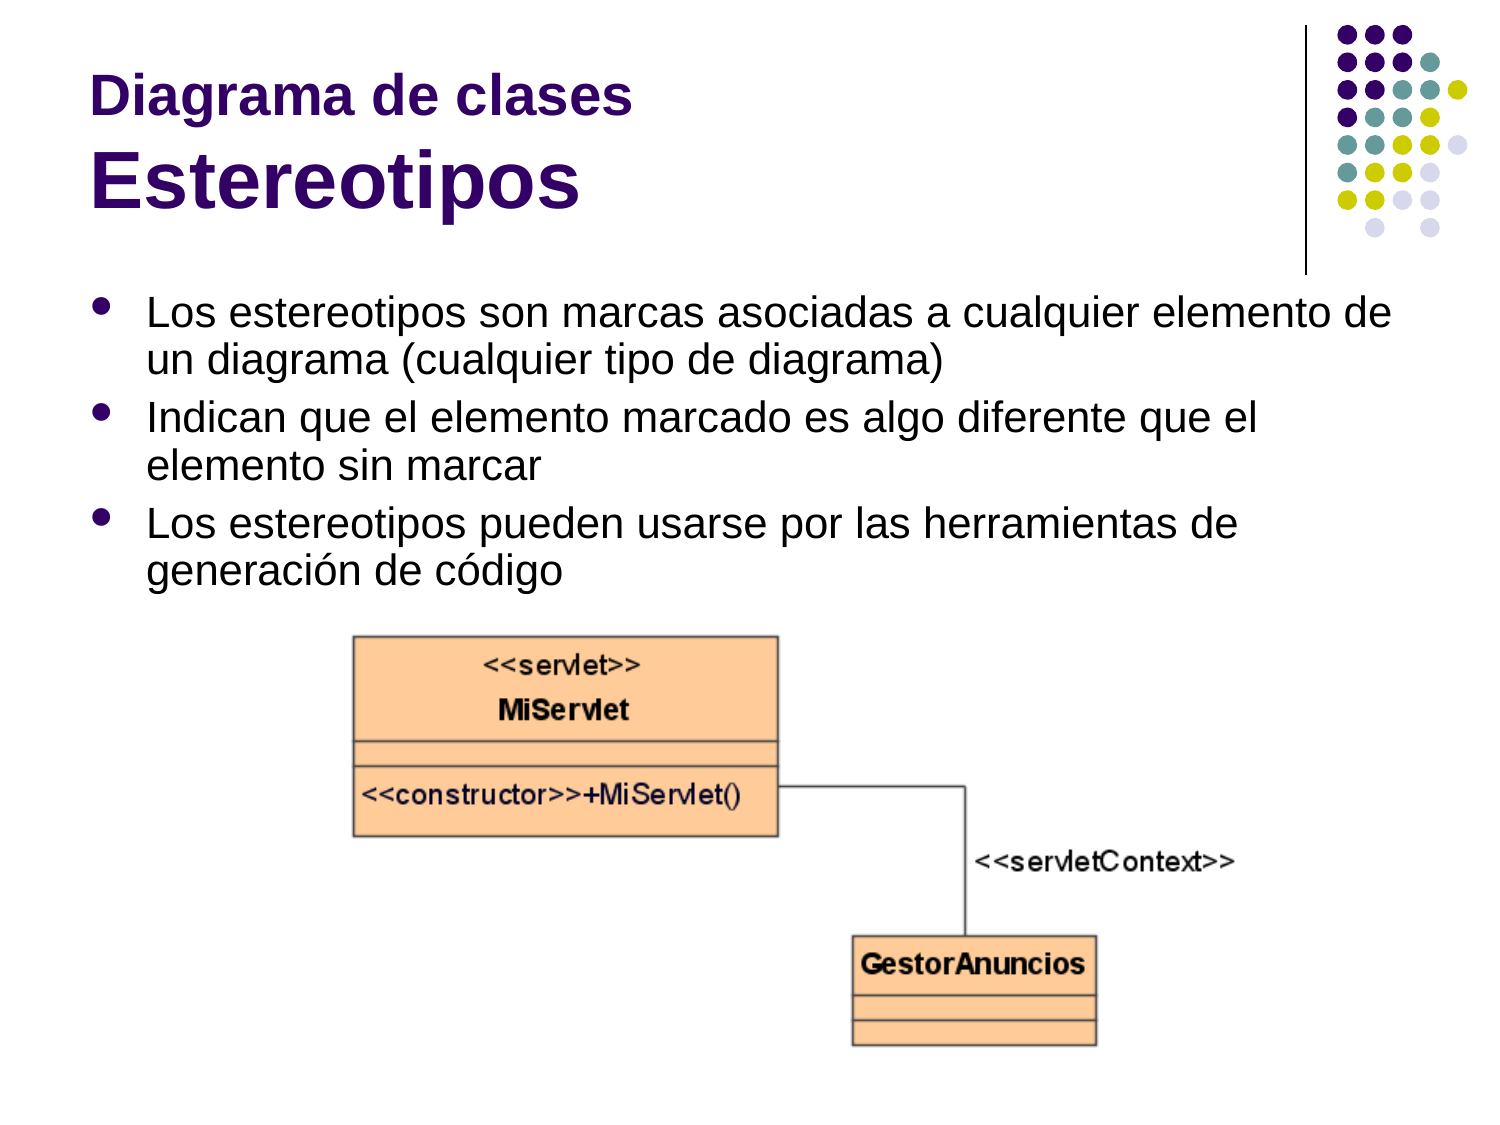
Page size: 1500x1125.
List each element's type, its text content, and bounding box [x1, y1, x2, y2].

picture [336, 616, 1247, 1065]
list Los estereotipos son marcas asociadas a cualquier elemento de un diagrama (cualquier tipo de diagrama) Indican que el elemento marcado es algo diferente que el elemento sin marcar Los estereotipos pueden usarse por las herramientas de generación de código [75, 281, 1426, 681]
title Diagrama de clases Estereotipos [74, 20, 1313, 233]
